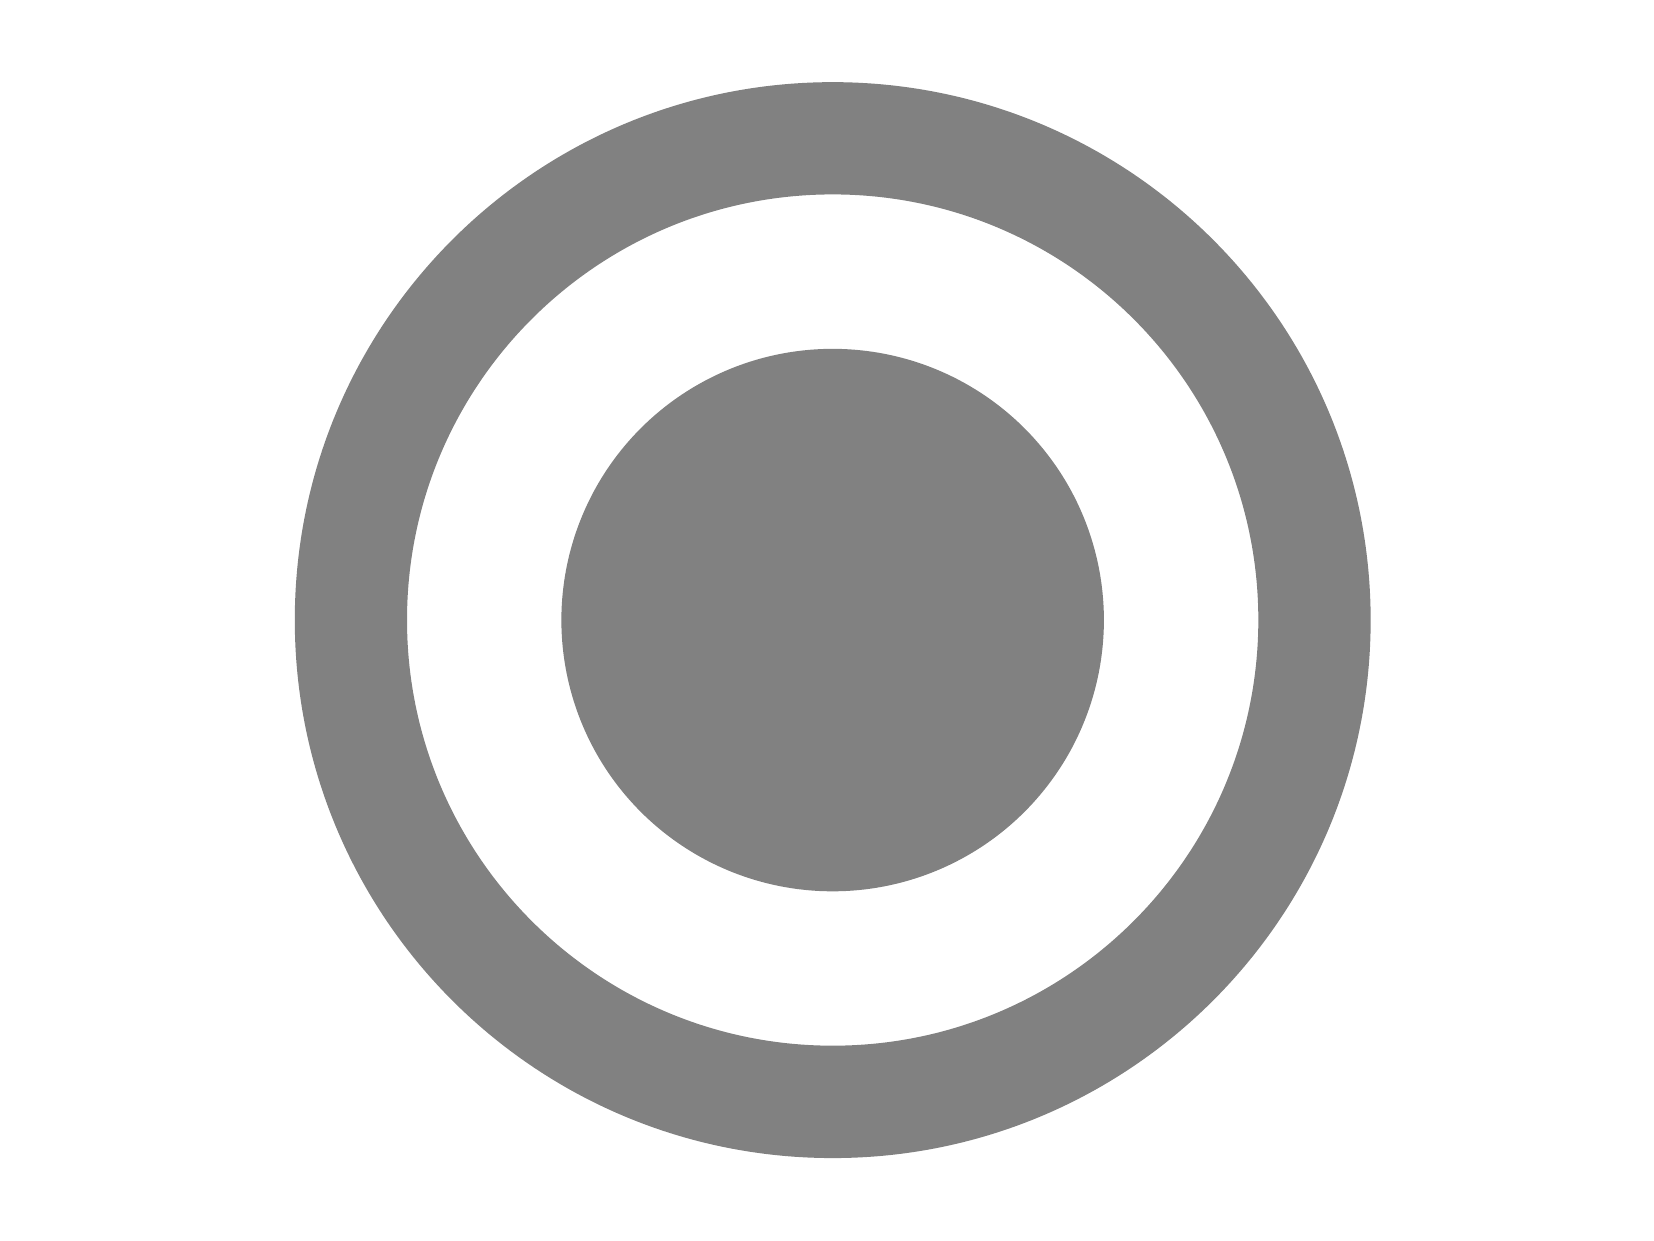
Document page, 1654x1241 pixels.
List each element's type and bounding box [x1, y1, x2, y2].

picture [236, 23, 1430, 1217]
